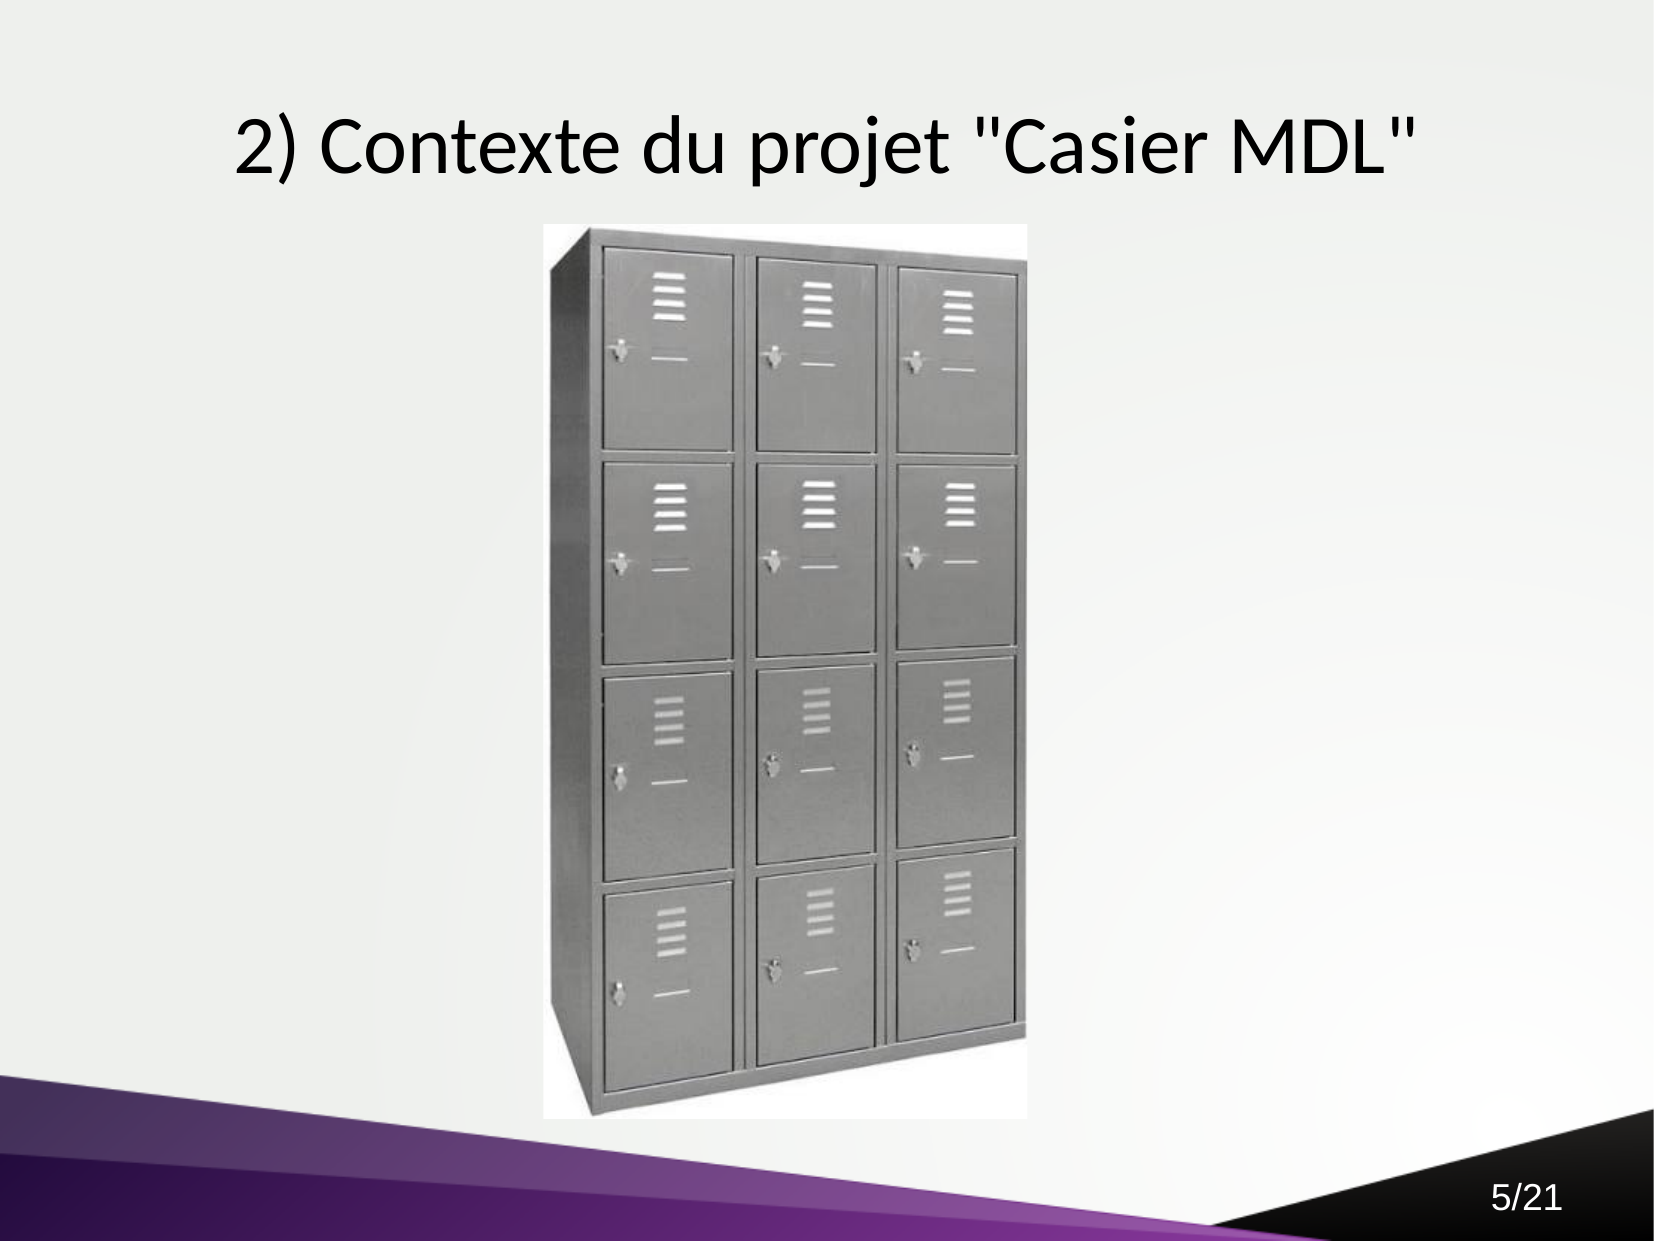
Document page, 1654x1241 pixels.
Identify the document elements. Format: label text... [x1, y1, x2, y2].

picture [0, 0, 1654, 1241]
title 2) Contexte du projet "Casier MDL" [82, 49, 1571, 257]
text_box <numéro>/21 [1476, 1169, 1654, 1240]
